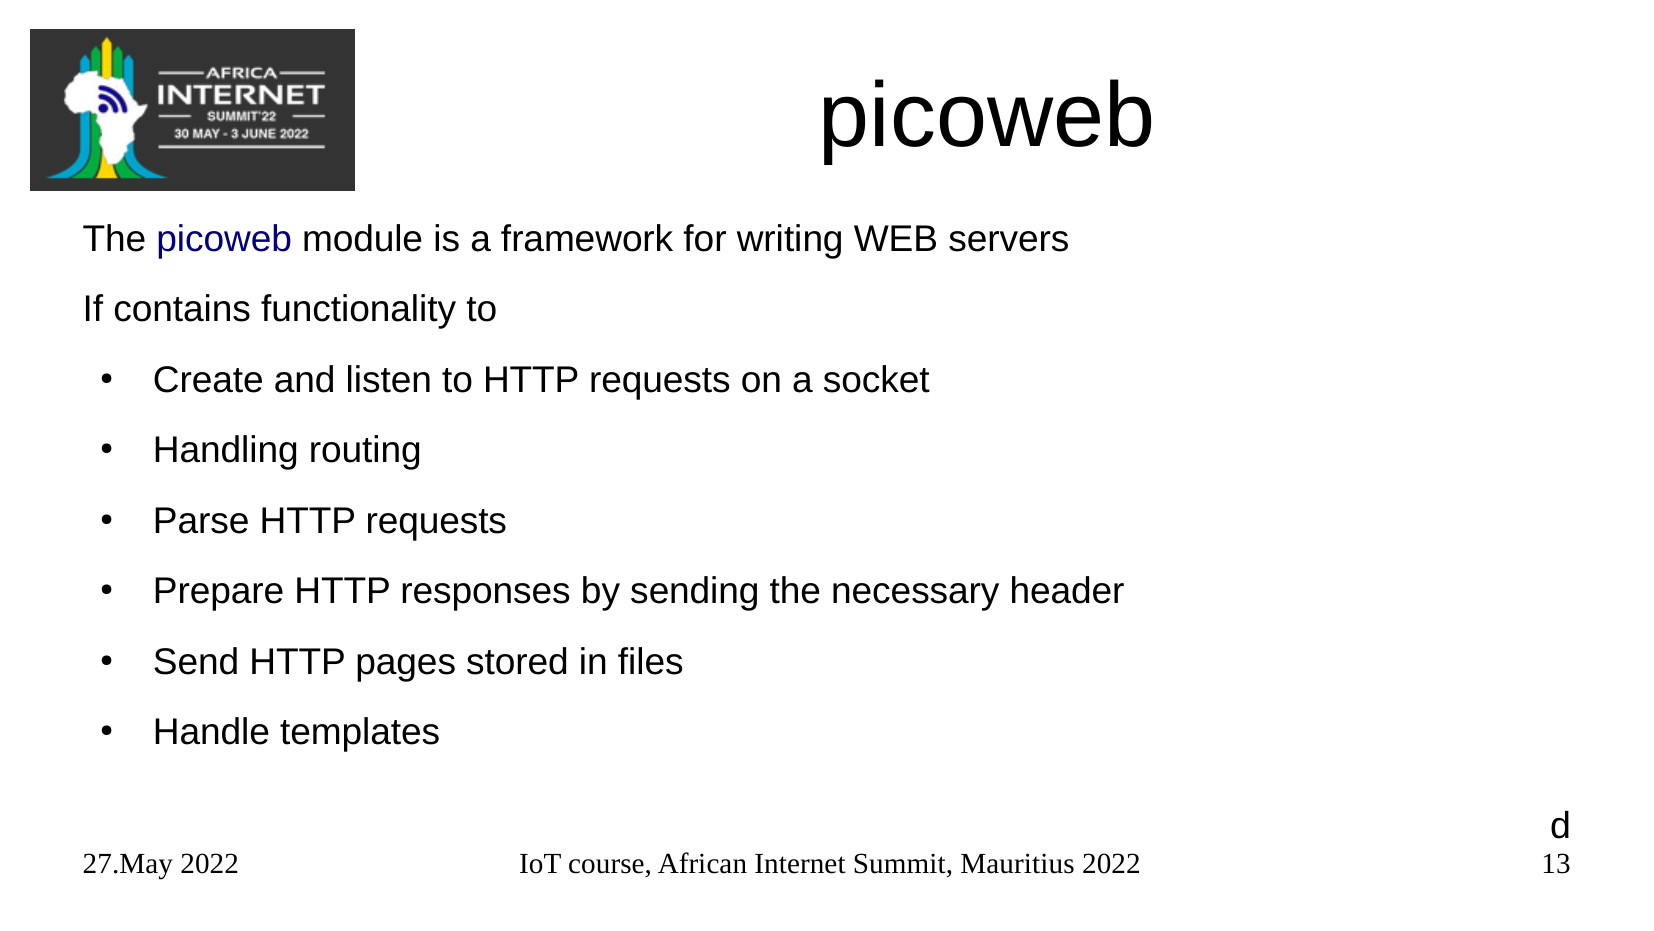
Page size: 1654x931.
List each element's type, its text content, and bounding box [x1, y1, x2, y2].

title picoweb [403, 37, 1571, 193]
picture [30, 29, 355, 191]
list The picoweb module is a framework for writing WEB servers If contains functionality to Create and listen to HTTP requests on a socket Handling routing Parse HTTP requests Prepare HTTP responses by sending the necessary header Send HTTP pages stored in files Handle templates [82, 217, 1571, 758]
text_box d [1535, 797, 1586, 855]
